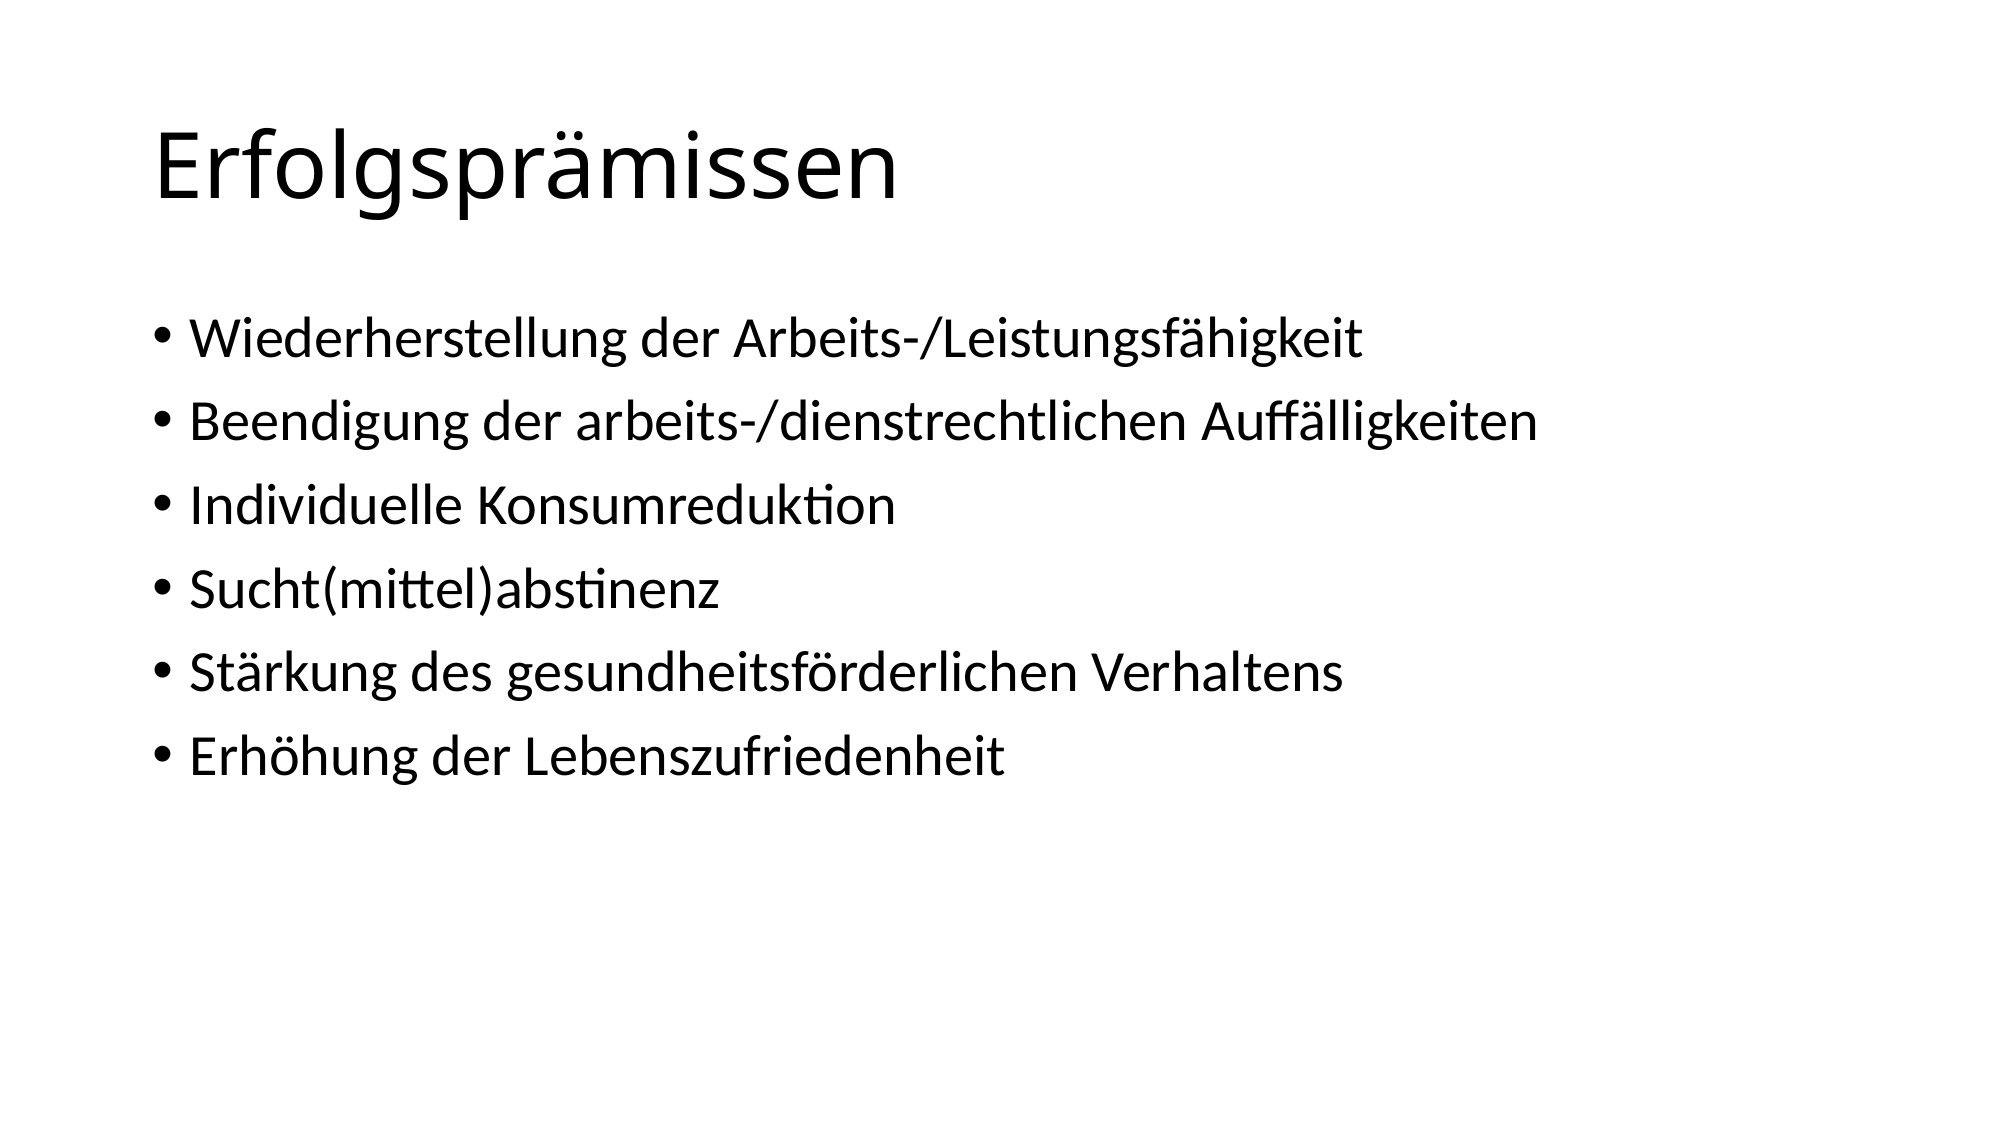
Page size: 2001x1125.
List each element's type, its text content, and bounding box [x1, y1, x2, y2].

title Erfolgsprämissen [137, 59, 1863, 278]
list Wiederherstellung der Arbeits-/Leistungsfähigkeit Beendigung der arbeits-/dienstrechtlichen Auffälligkeiten Individuelle Konsumreduktion Sucht(mittel)abstinenz Stärkung des gesundheitsförderlichen Verhaltens Erhöhung der Lebenszufriedenheit [137, 299, 1863, 1014]
